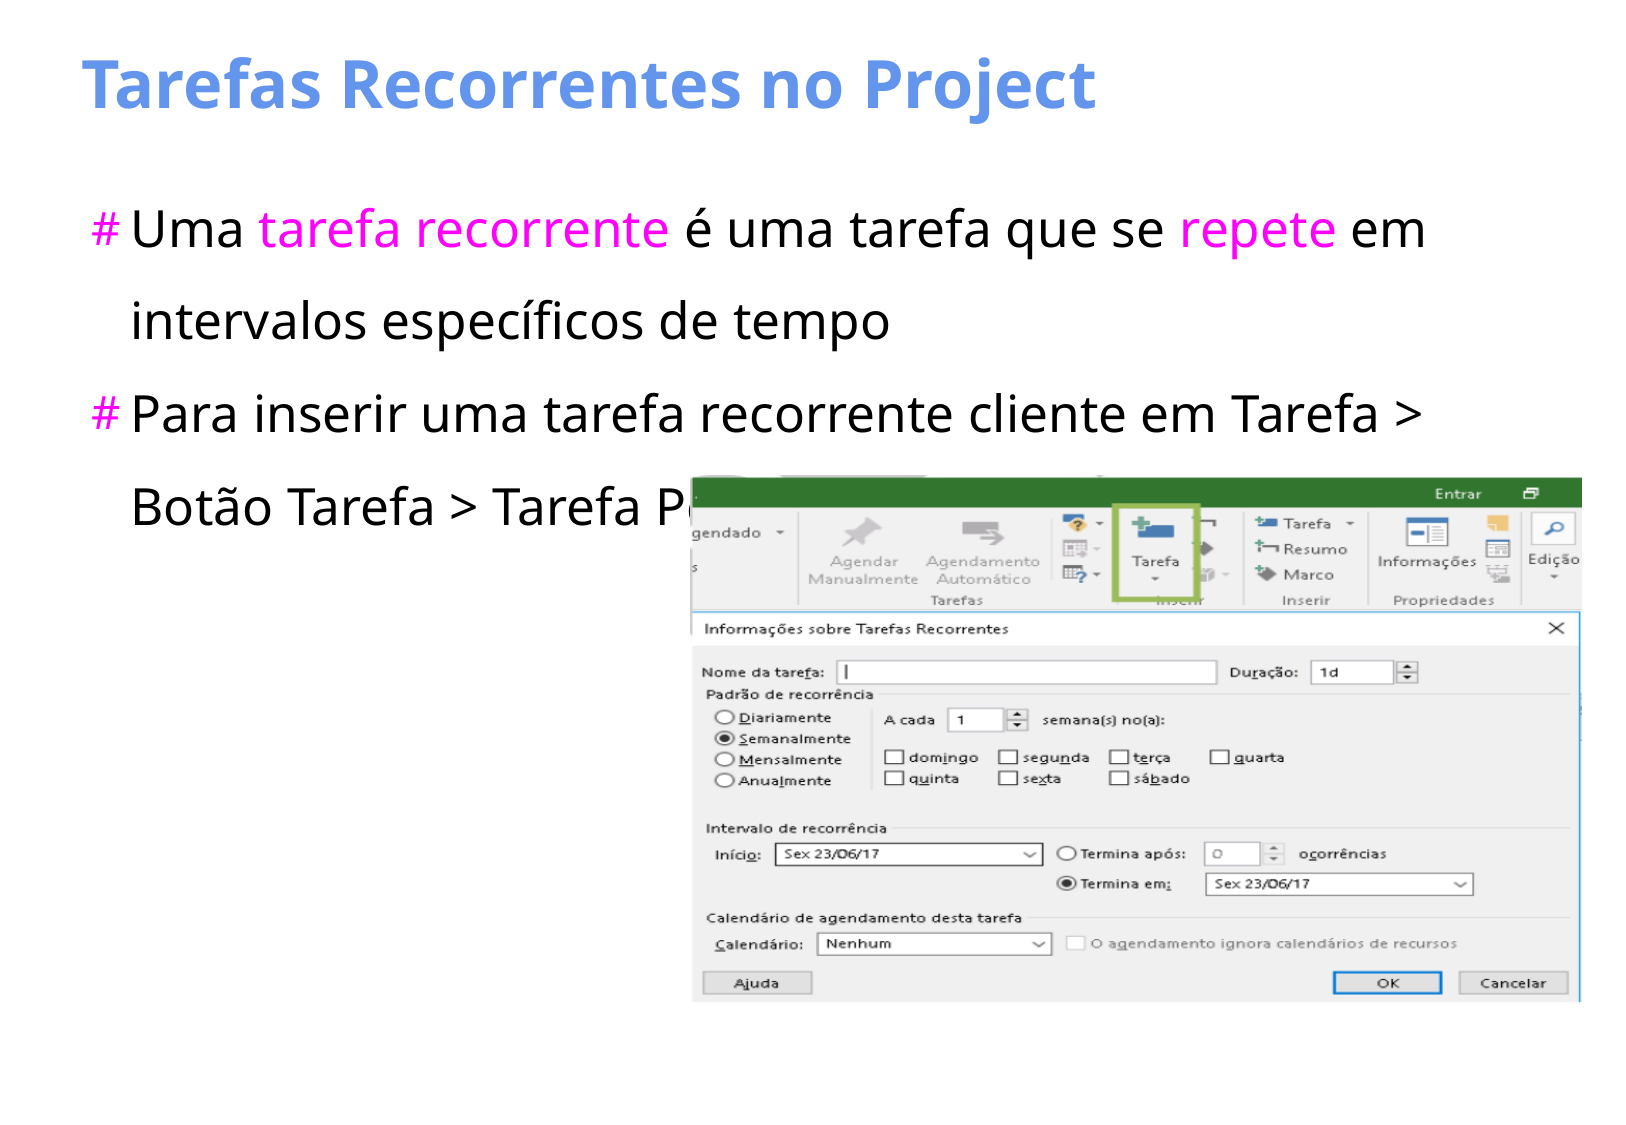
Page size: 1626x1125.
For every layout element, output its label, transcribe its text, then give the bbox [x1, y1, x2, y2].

title Tarefas Recorrentes no Project [81, 41, 1544, 122]
list Uma tarefa recorrente é uma tarefa que se repete em intervalos específicos de tempo Para inserir uma tarefa recorrente cliente em Tarefa > Botão Tarefa > Tarefa Periódica [81, 165, 1544, 539]
picture [690, 475, 1582, 1003]
